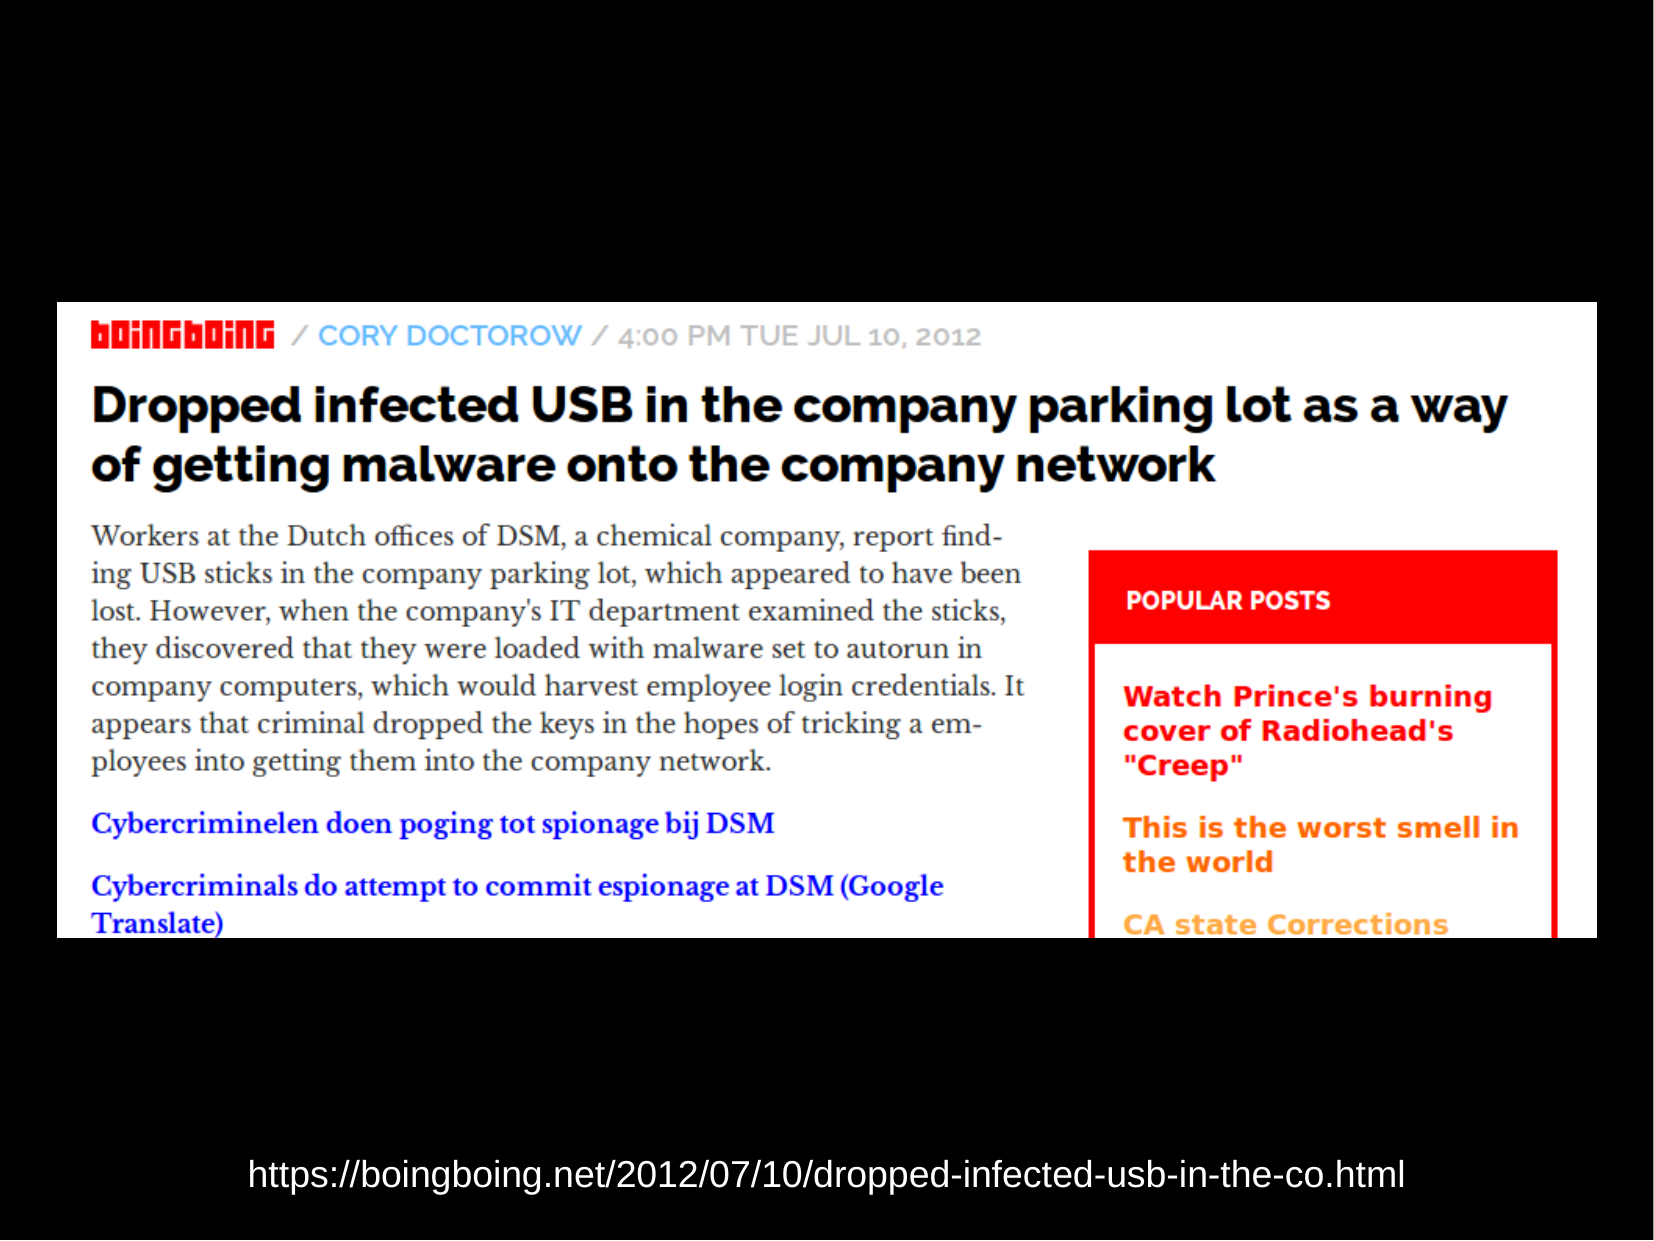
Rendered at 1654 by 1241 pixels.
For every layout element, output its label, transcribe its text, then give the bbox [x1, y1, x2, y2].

picture [57, 302, 1597, 939]
text_box https://boingboing.net/2012/07/10/dropped-infected-usb-in-the-co.html [232, 1145, 1421, 1203]
